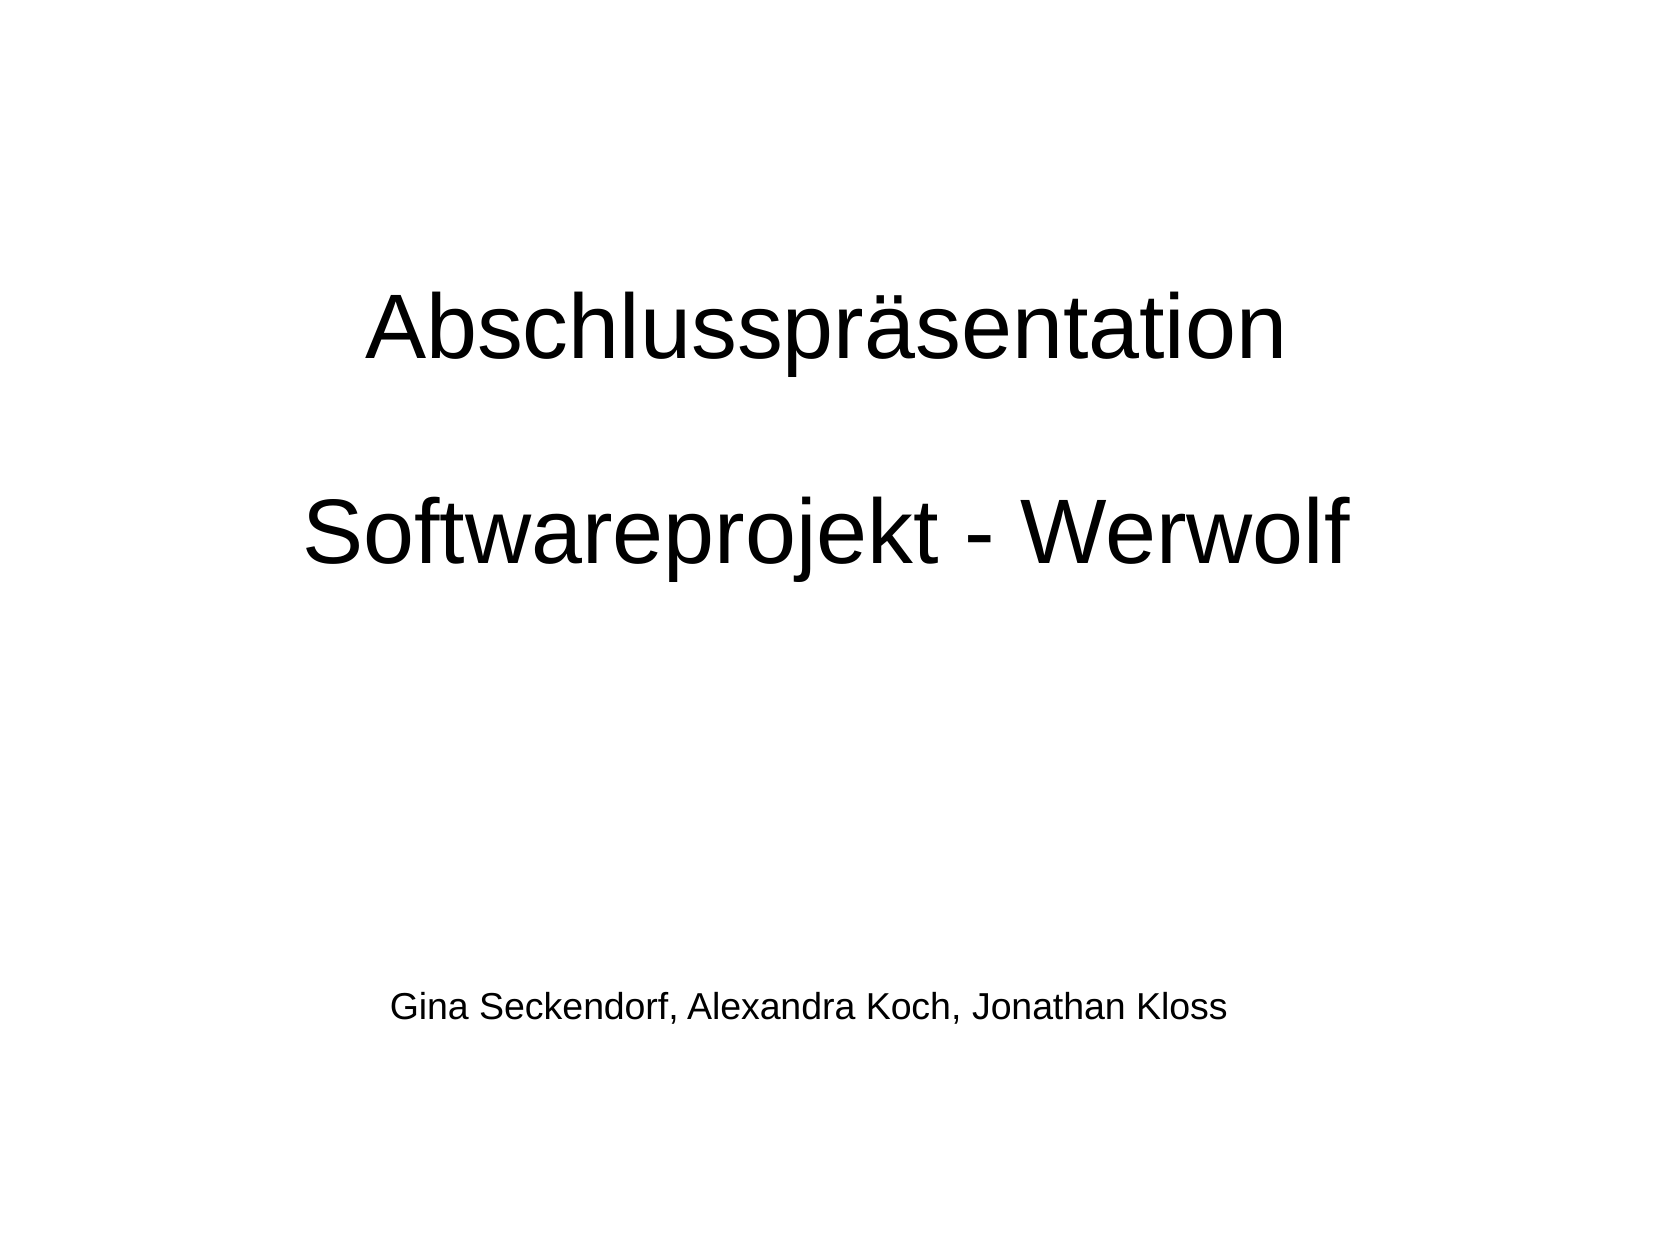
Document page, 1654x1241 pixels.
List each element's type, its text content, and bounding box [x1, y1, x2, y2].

title Abschlusspräsentation Softwareprojekt - Werwolf [82, 94, 1571, 766]
text_box Gina Seckendorf, Alexandra Koch, Jonathan Kloss [375, 978, 1441, 1036]
